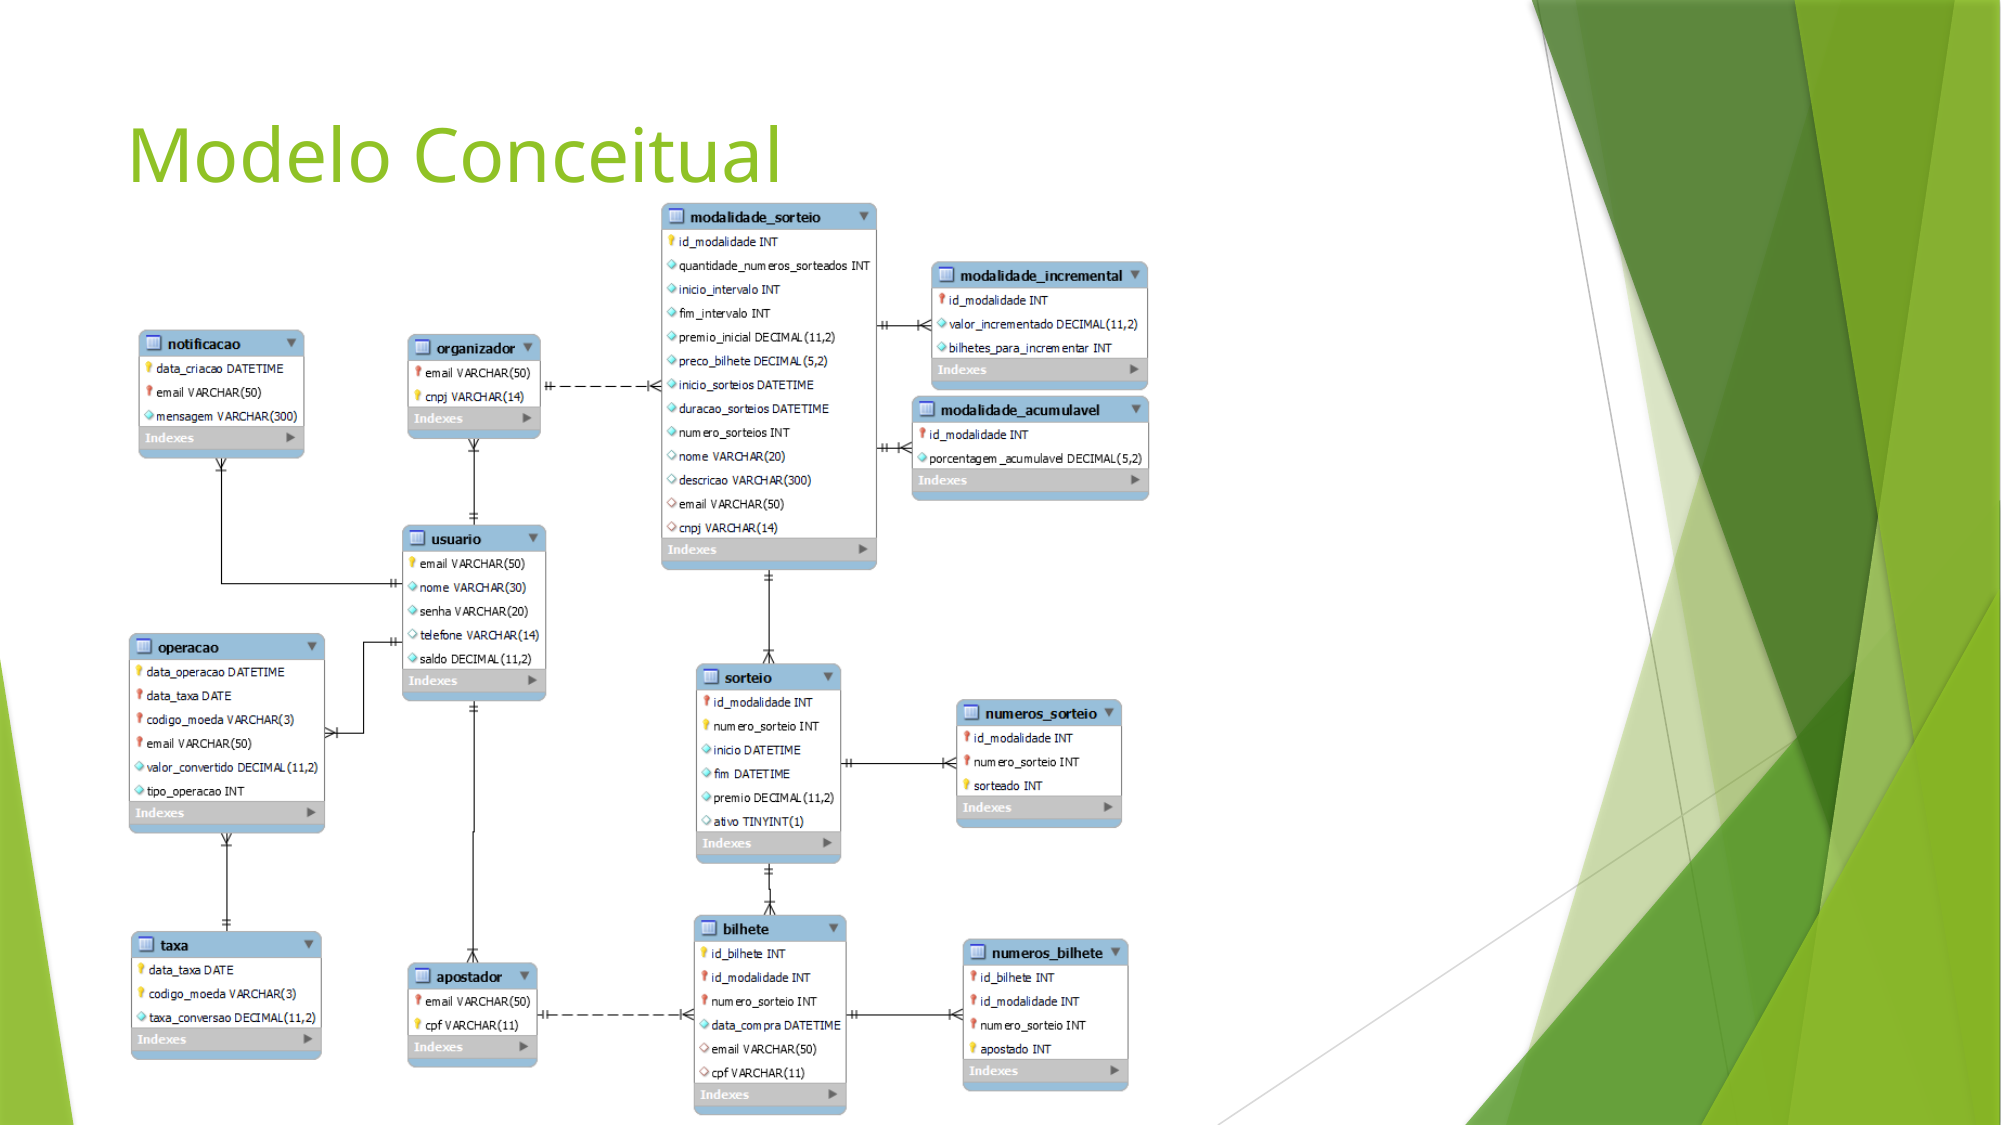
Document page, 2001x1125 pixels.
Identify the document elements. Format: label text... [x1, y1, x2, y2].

picture [118, 192, 1159, 1125]
title Modelo Conceitual [111, 99, 1522, 317]
